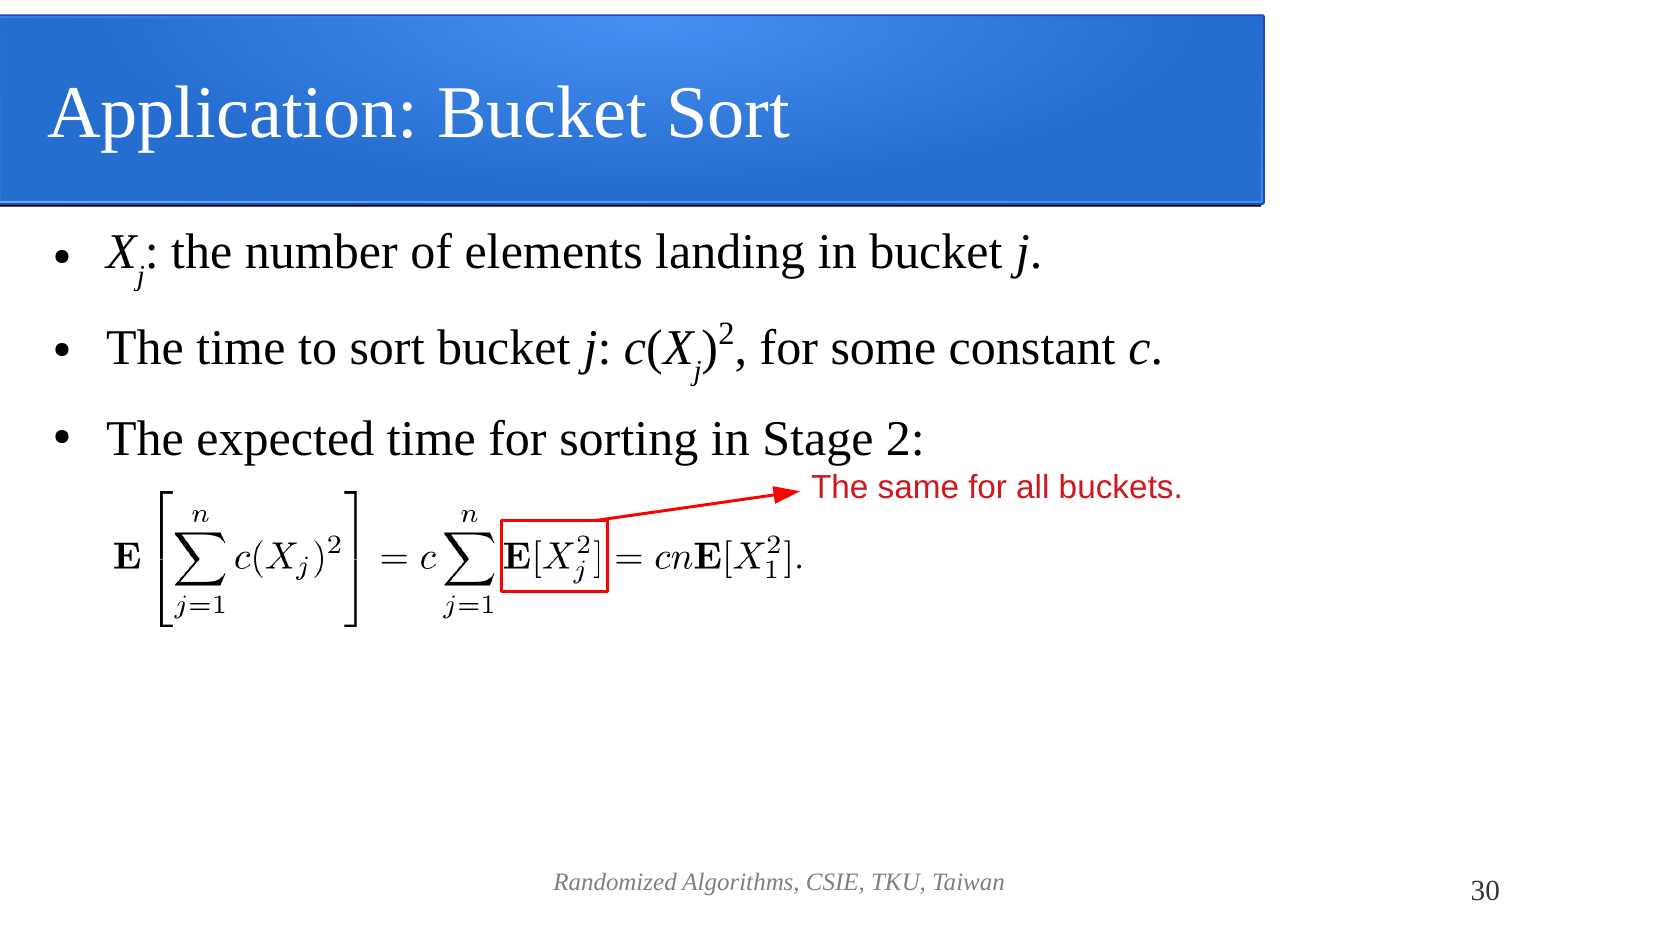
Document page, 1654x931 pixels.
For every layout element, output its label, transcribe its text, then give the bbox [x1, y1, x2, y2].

text_box The same for all buckets. [796, 461, 1258, 521]
picture [503, 522, 606, 590]
list Xj: the number of elements landing in bucket j. The time to sort bucket j: c(Xj)2, for some constant c. The expected time for sorting in Stage 2: [35, 224, 1524, 764]
title Application: Bucket Sort [47, 35, 1199, 189]
picture [114, 491, 801, 628]
